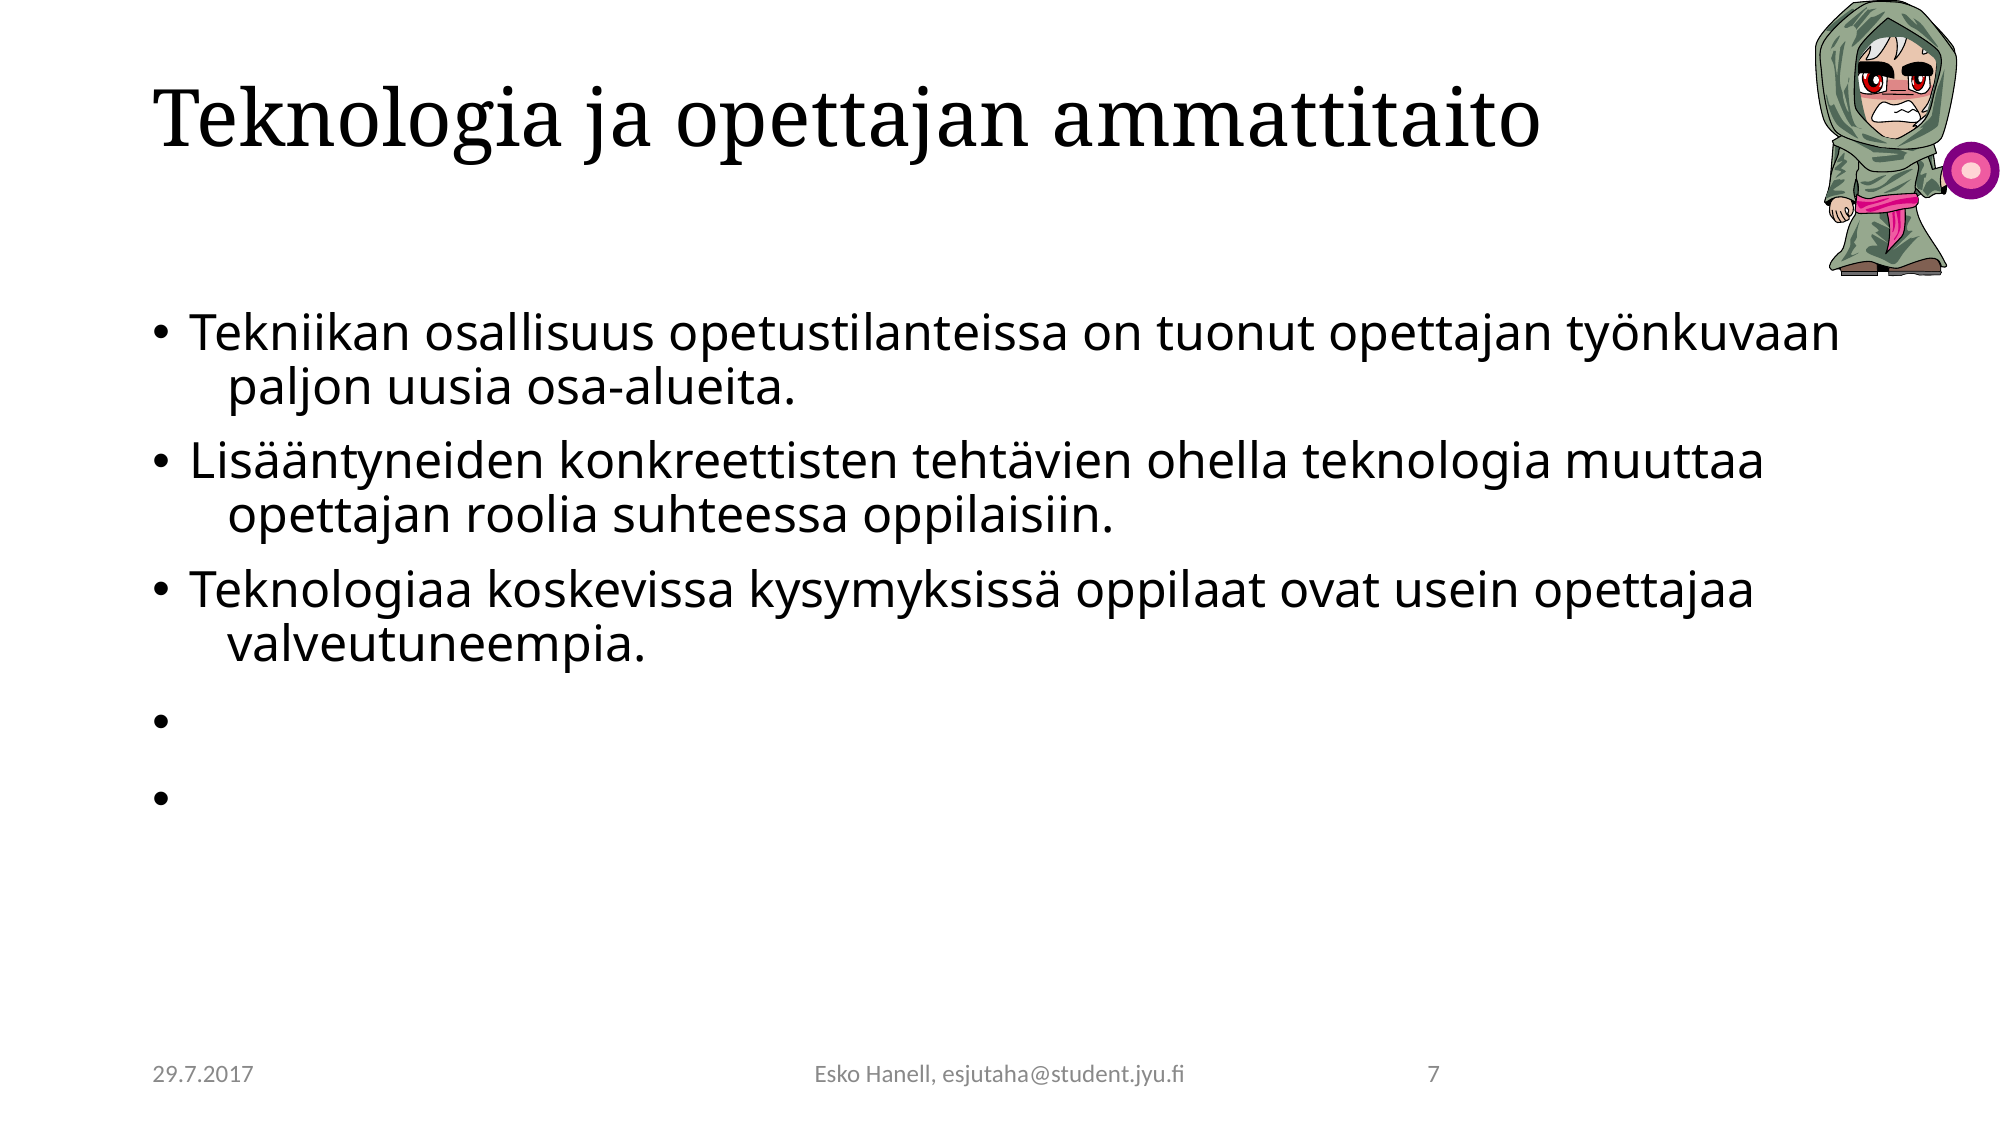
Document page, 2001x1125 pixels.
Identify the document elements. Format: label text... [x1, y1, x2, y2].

text_box 29.7.2017 [137, 1042, 588, 1103]
title Teknologia ja opettajan ammattitaito [137, 59, 1863, 278]
text_box [1412, 1042, 1863, 1103]
text_box Esko Hanell, esjutaha@student.jyu.fi [662, 1042, 1338, 1103]
list Tekniikan osallisuus opetustilanteissa on tuonut opettajan työnkuvaan paljon uusia osa-alueita. Lisääntyneiden konkreettisten tehtävien ohella teknologia muuttaa opettajan roolia suhteessa oppilaisiin. Teknologiaa koskevissa kysymyksissä oppilaat ovat usein opettajaa valveutuneempia. [137, 299, 1863, 1014]
